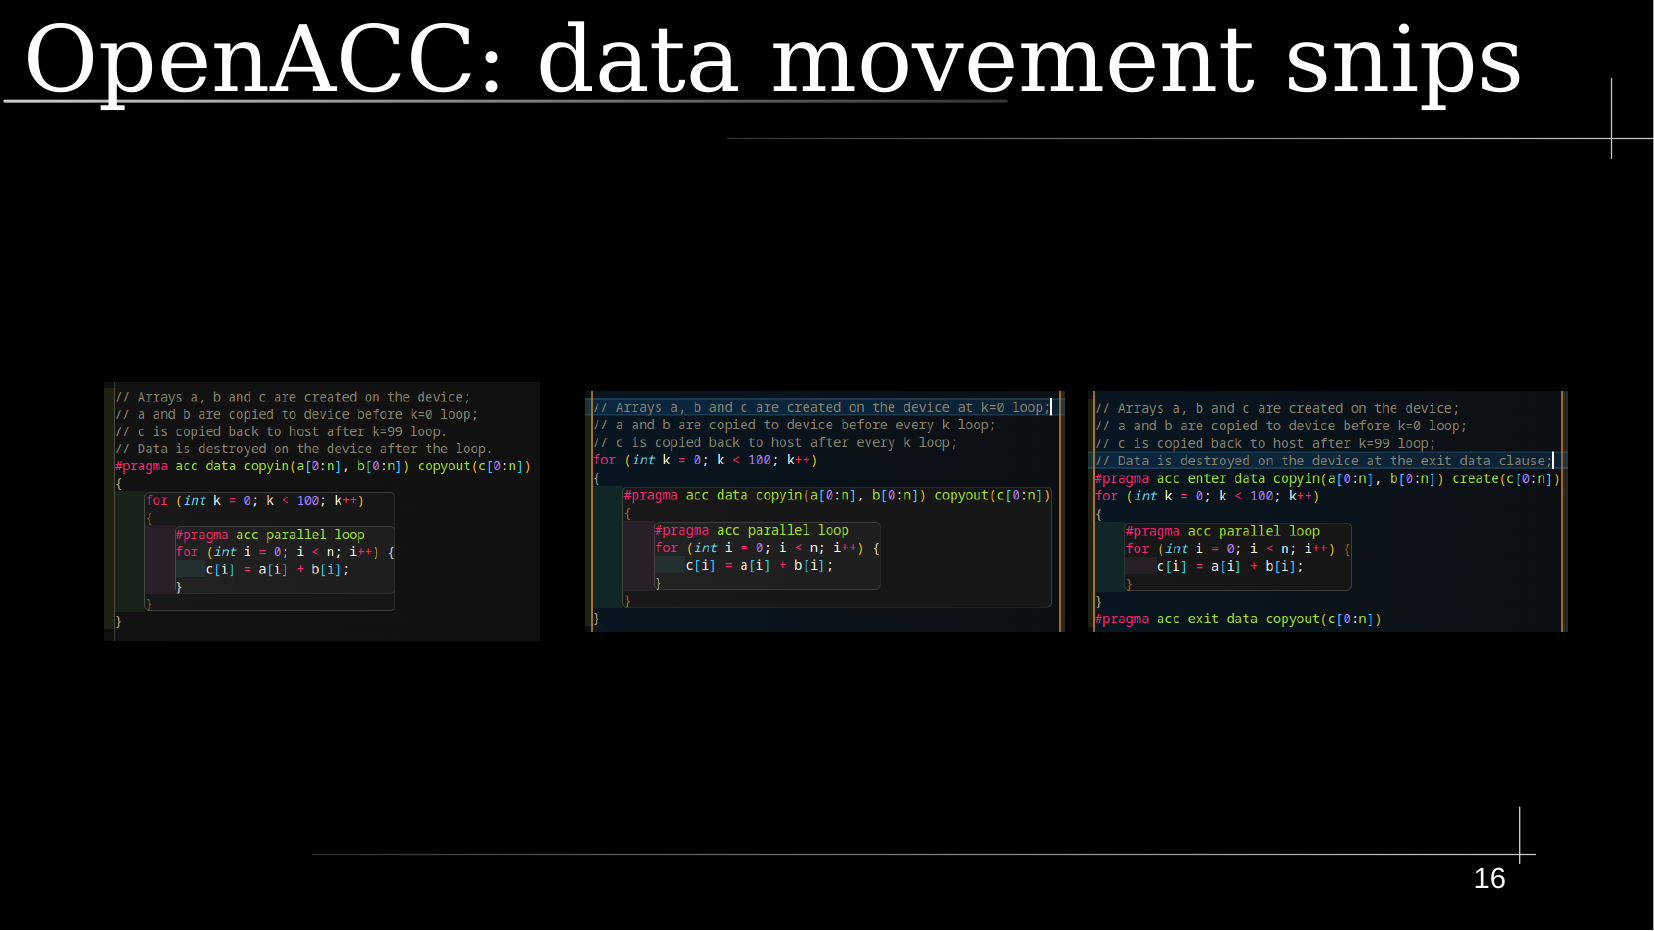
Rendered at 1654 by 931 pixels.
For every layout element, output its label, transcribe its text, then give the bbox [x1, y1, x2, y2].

picture [104, 382, 540, 641]
title OpenACC: data movement snips [23, 11, 1589, 119]
picture [1088, 391, 1568, 633]
picture [585, 391, 1065, 633]
